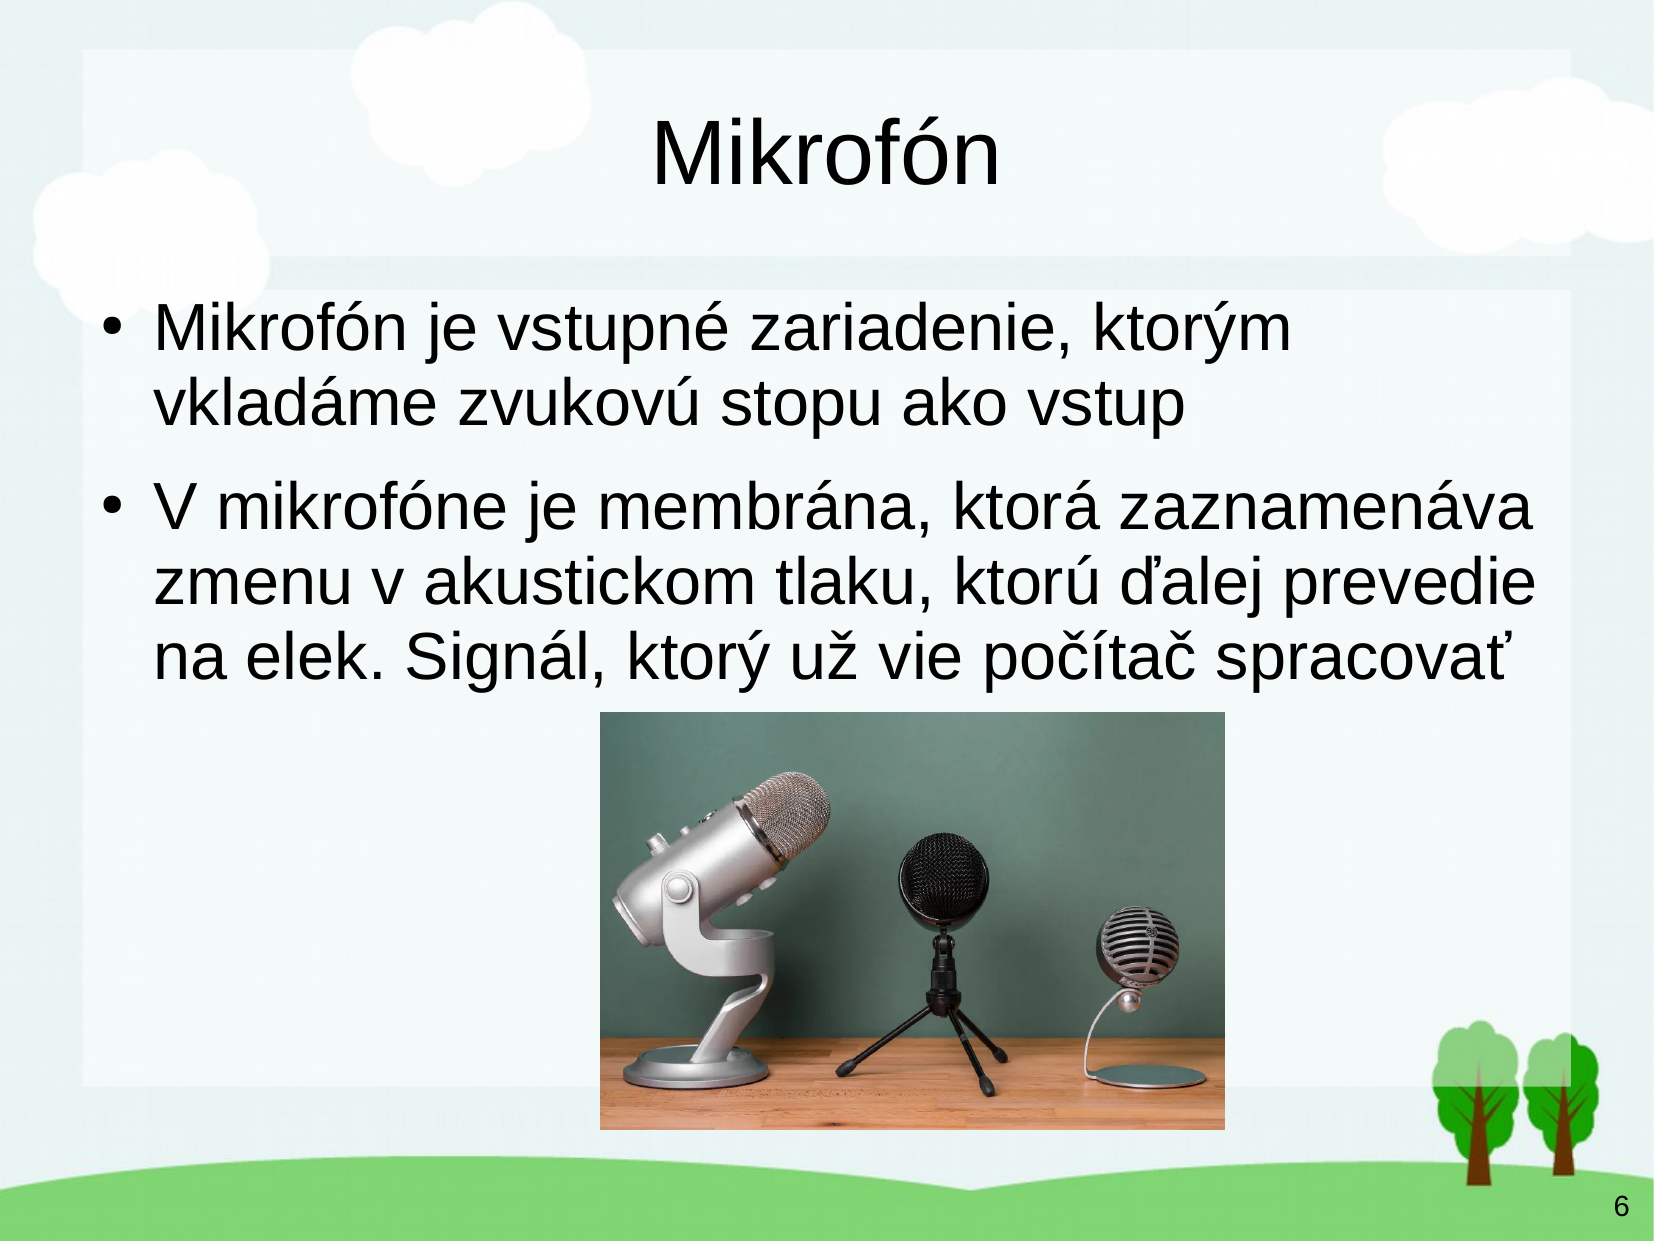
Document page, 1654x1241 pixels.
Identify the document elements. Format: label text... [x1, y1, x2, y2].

title Mikrofón [82, 49, 1571, 257]
picture [0, 0, 1654, 1241]
list Mikrofón je vstupné zariadenie, ktorým vkladáme zvukovú stopu ako vstup V mikrofóne je membrána, ktorá zaznamenáva zmenu v akustickom tlaku, ktorú ďalej prevedie na elek. Signál, ktorý už vie počítač spracovať [82, 290, 1571, 1087]
